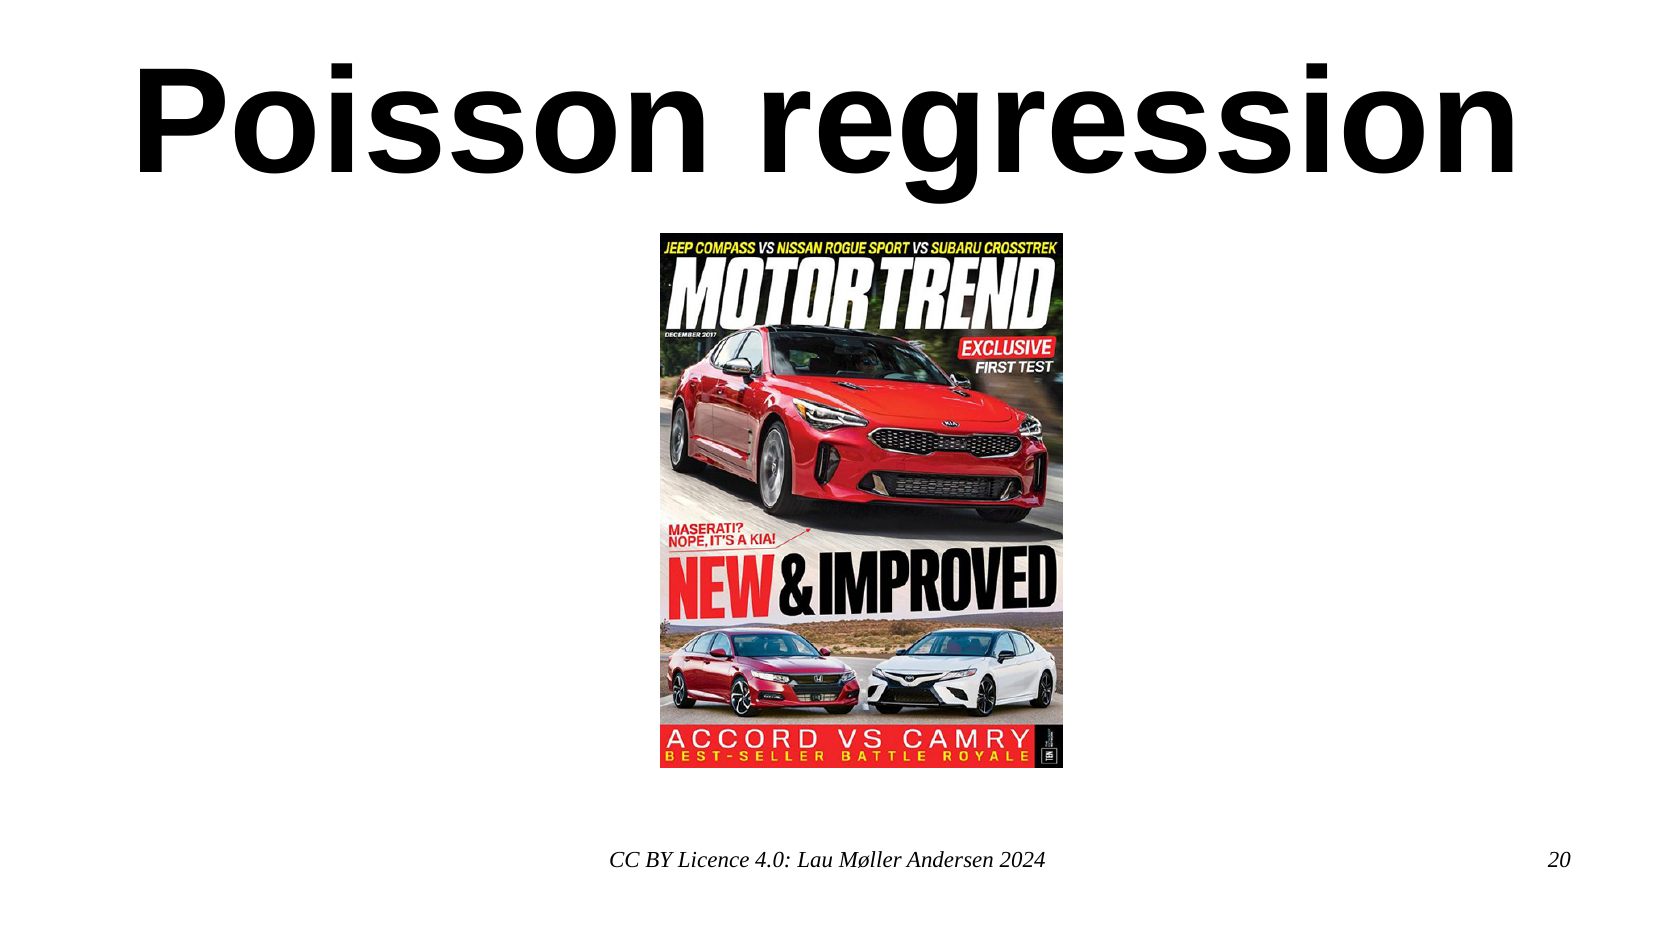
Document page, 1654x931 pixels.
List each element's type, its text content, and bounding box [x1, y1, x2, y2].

subtitle Poisson regression [82, 37, 1571, 757]
picture [660, 233, 1063, 768]
